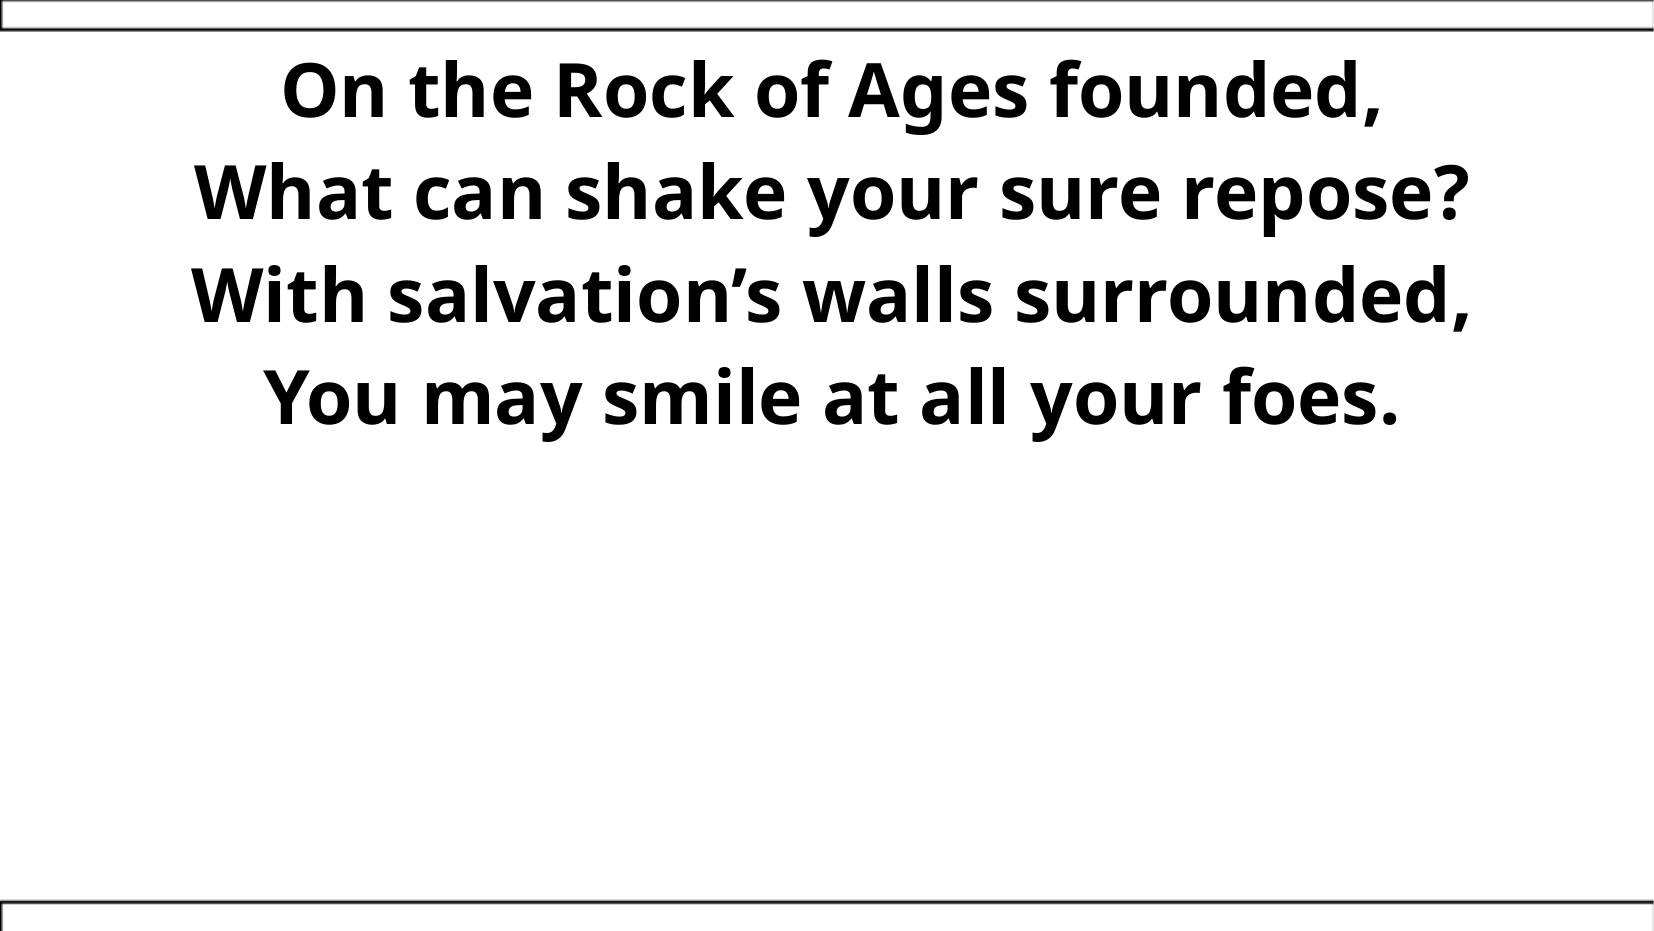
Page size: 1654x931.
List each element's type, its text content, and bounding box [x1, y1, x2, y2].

picture [0, 0, 1654, 931]
text_box On the Rock of Ages founded, What can shake your sure repose? With salvation’s walls surrounded, You may smile at all your foes. [90, 30, 1576, 445]
